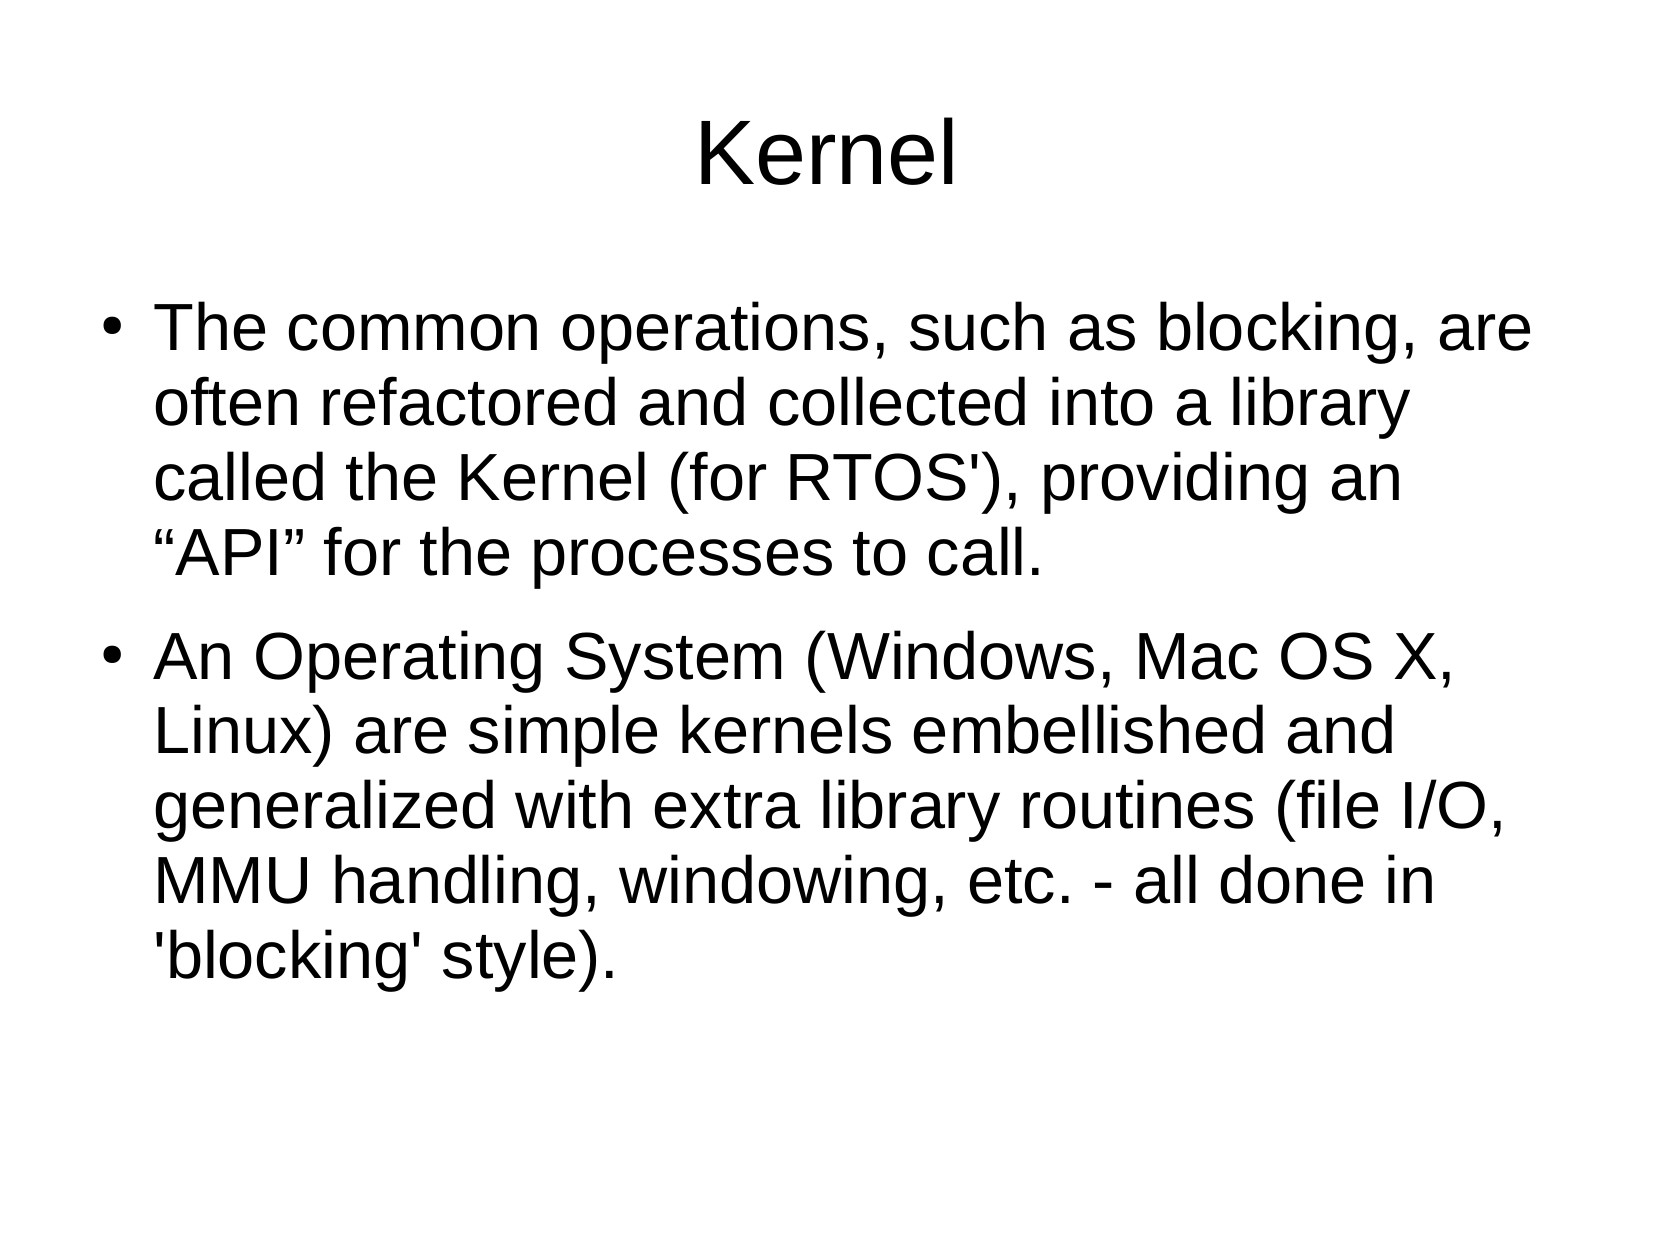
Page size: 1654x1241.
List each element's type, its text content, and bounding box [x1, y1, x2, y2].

list The common operations, such as blocking, are often refactored and collected into a library called the Kernel (for RTOS'), providing an “API” for the processes to call. An Operating System (Windows, Mac OS X, Linux) are simple kernels embellished and generalized with extra library routines (file I/O, MMU handling, windowing, etc. - all done in 'blocking' style). [82, 290, 1571, 1010]
title Kernel [82, 49, 1571, 257]
